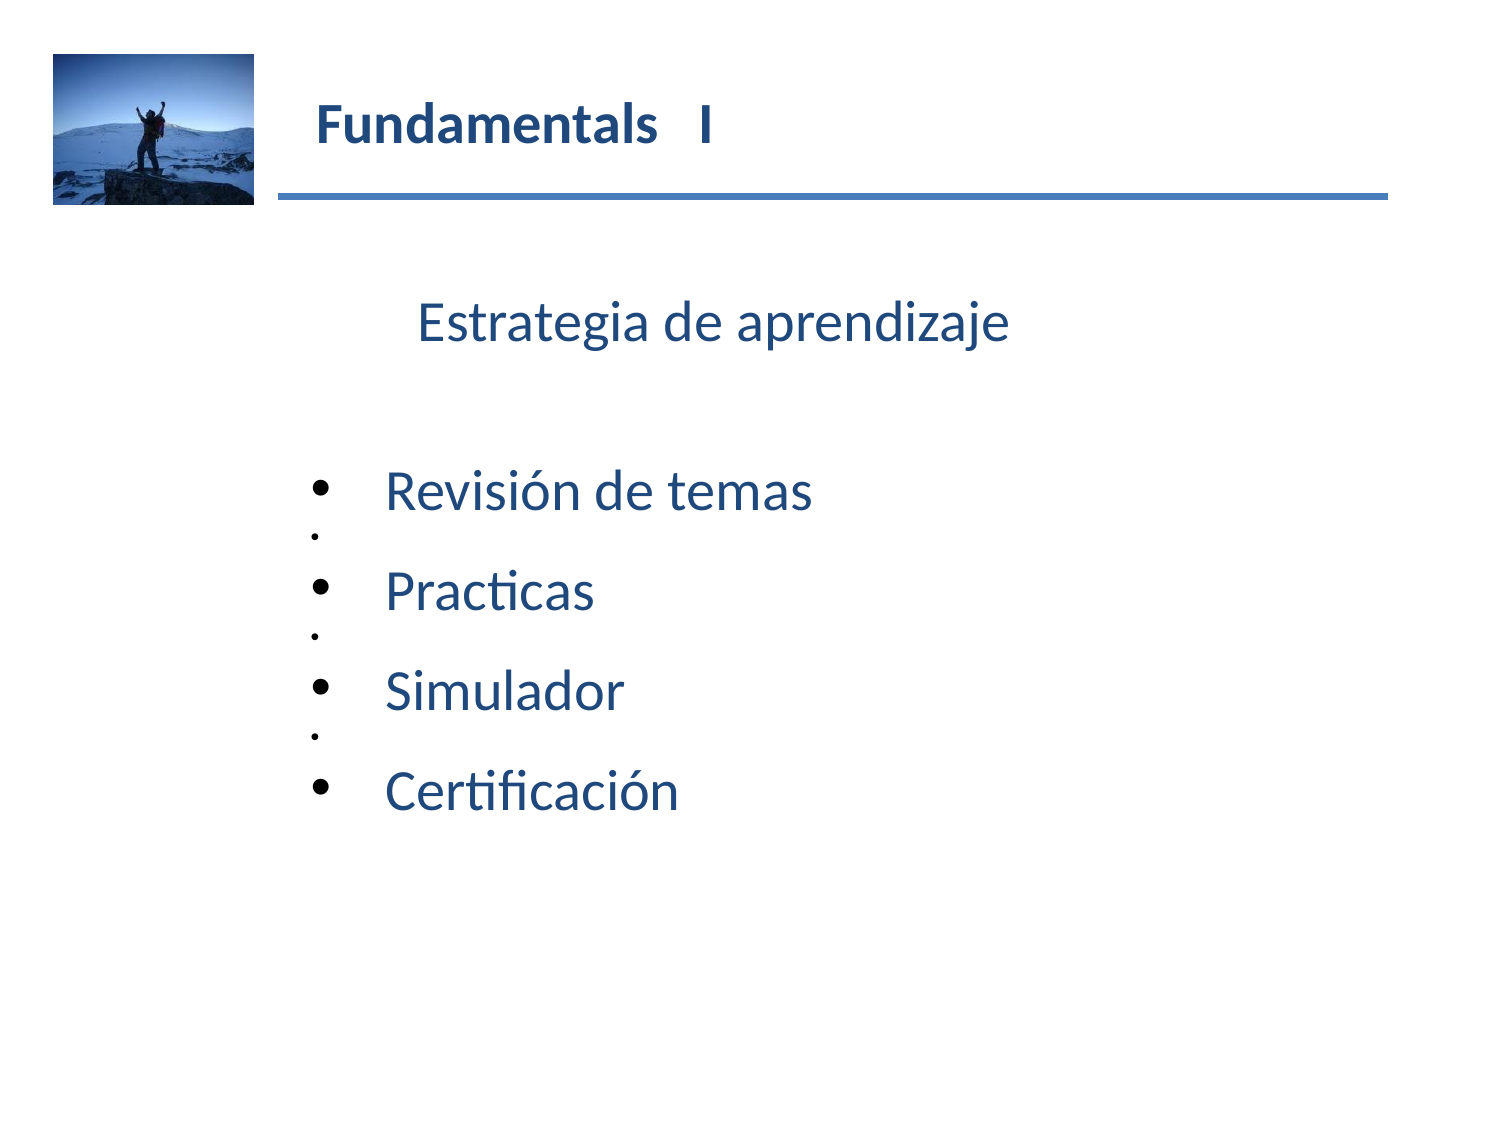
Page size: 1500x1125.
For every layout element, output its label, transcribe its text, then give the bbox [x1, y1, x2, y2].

picture [53, 54, 254, 205]
text_box Revisión de temas Practicas Simulador Certificación [295, 444, 958, 834]
text_box Fundamentals I [301, 78, 821, 164]
text_box Estrategia de aprendizaje [383, 275, 1046, 362]
